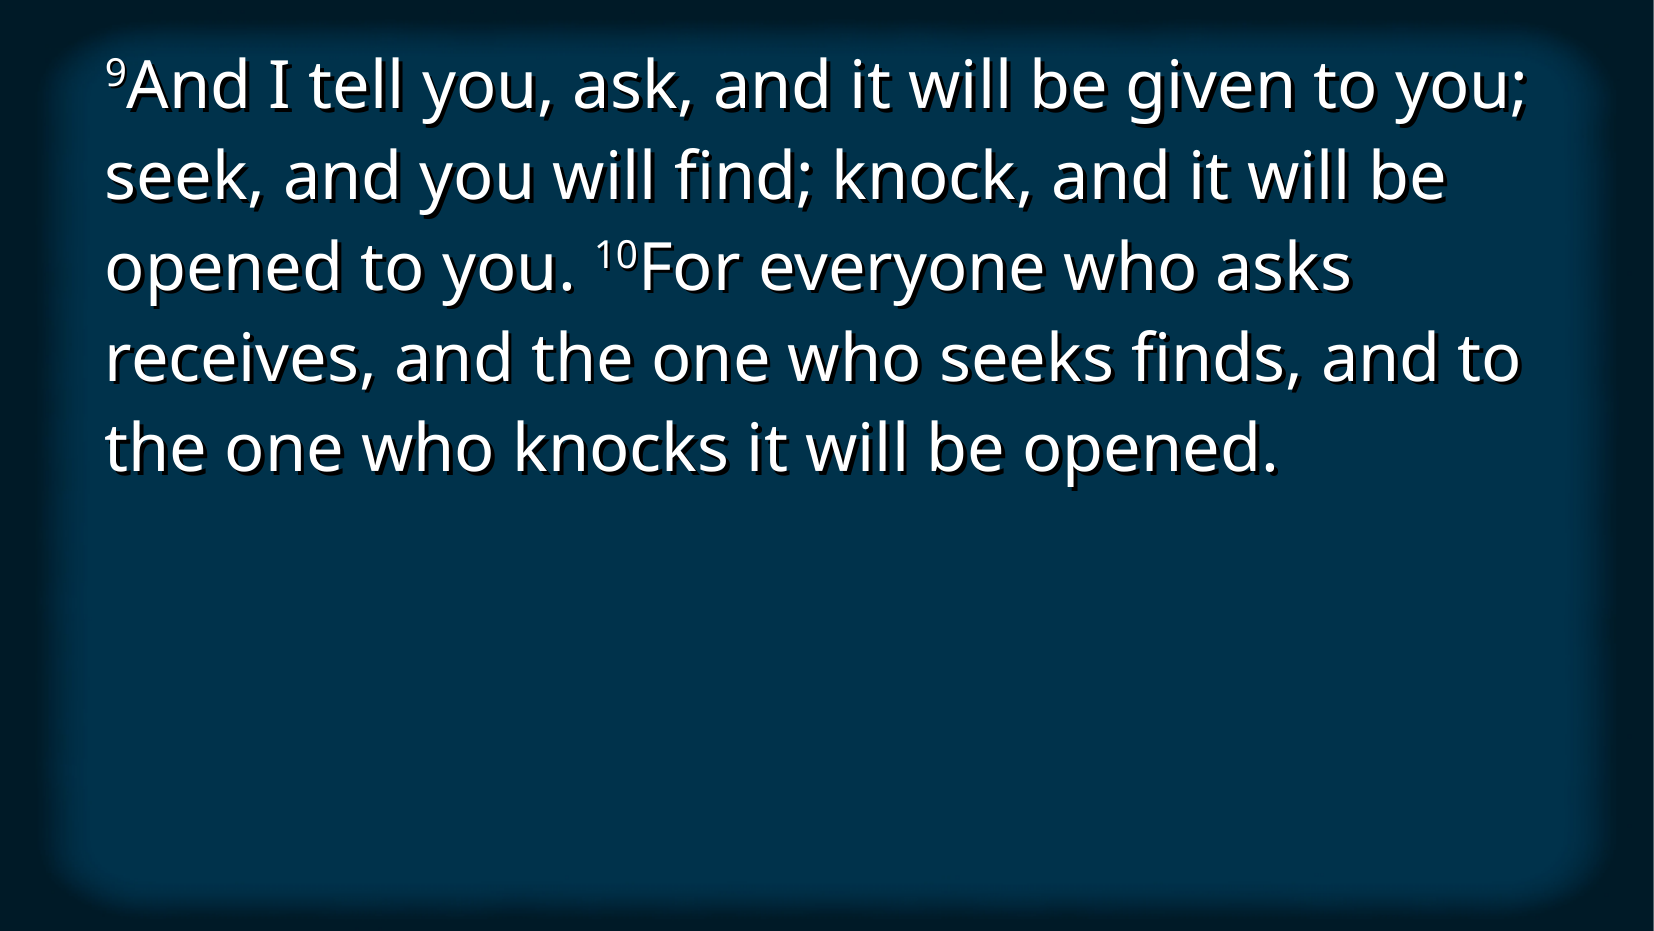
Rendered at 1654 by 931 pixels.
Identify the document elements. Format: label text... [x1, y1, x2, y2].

picture [0, 0, 1654, 931]
text_box 9And I tell you, ask, and it will be given to you; seek, and you will find; knock, and it will be opened to you. 10For everyone who asks receives, and the one who seeks finds, and to the one who knocks it will be opened. [90, 30, 1576, 489]
